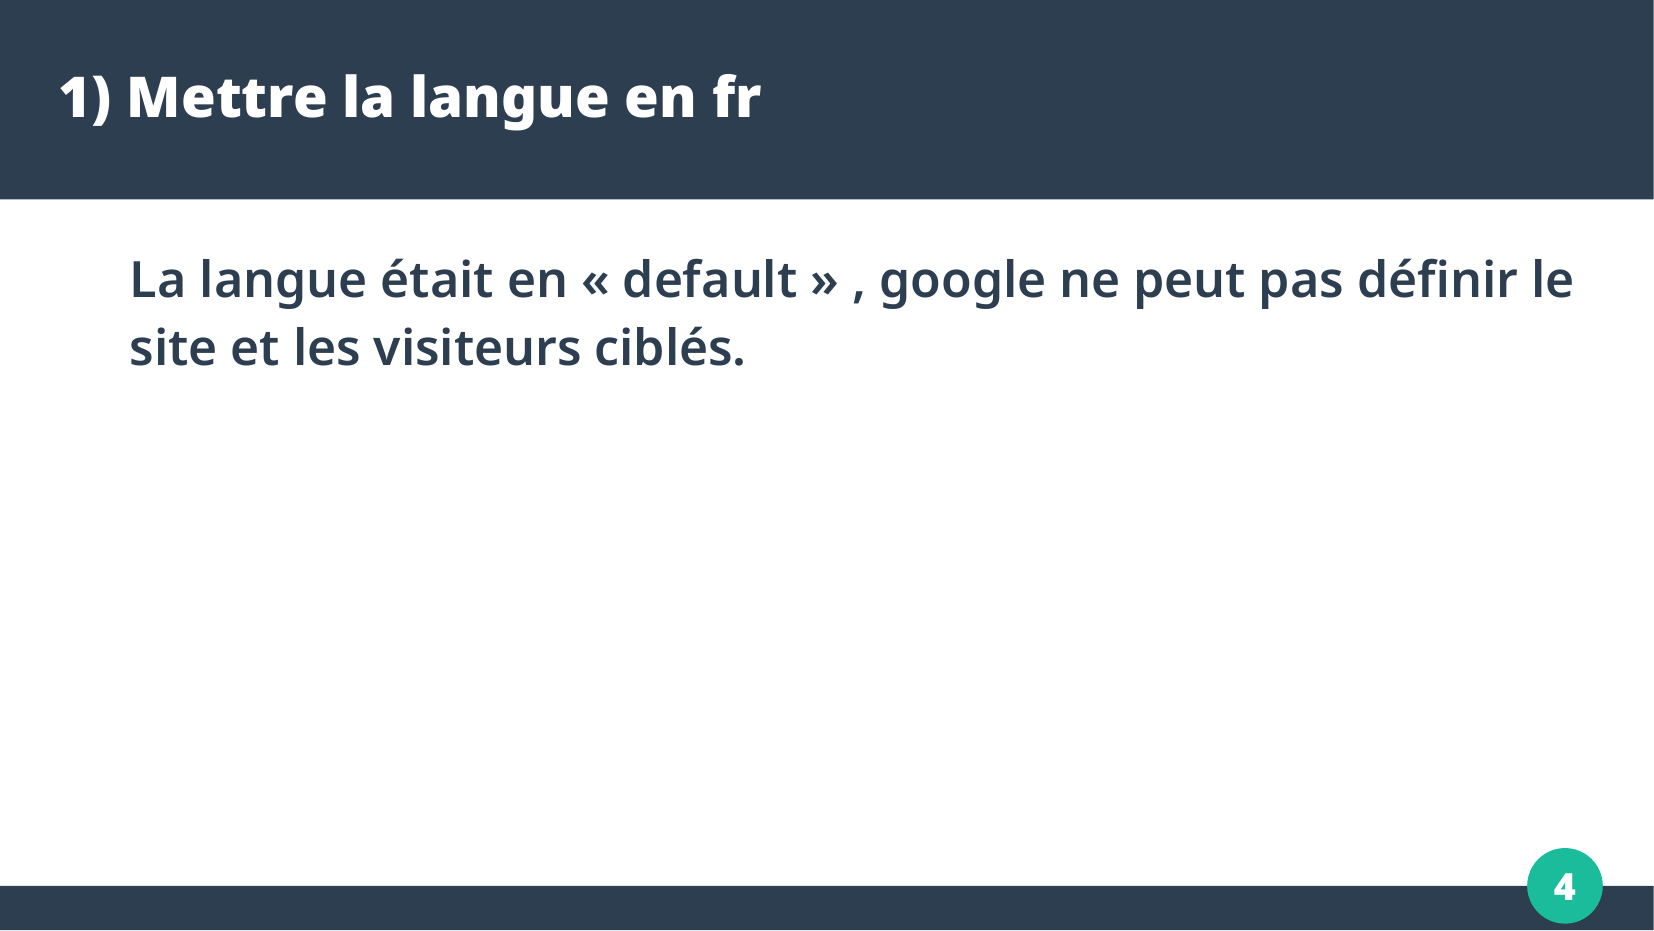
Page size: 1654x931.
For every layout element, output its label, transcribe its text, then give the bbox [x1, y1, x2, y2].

list La langue était en « default » , google ne peut pas définir le site et les visiteurs ciblés. [59, 243, 1595, 680]
title 1) Mettre la langue en fr [59, 37, 1595, 156]
